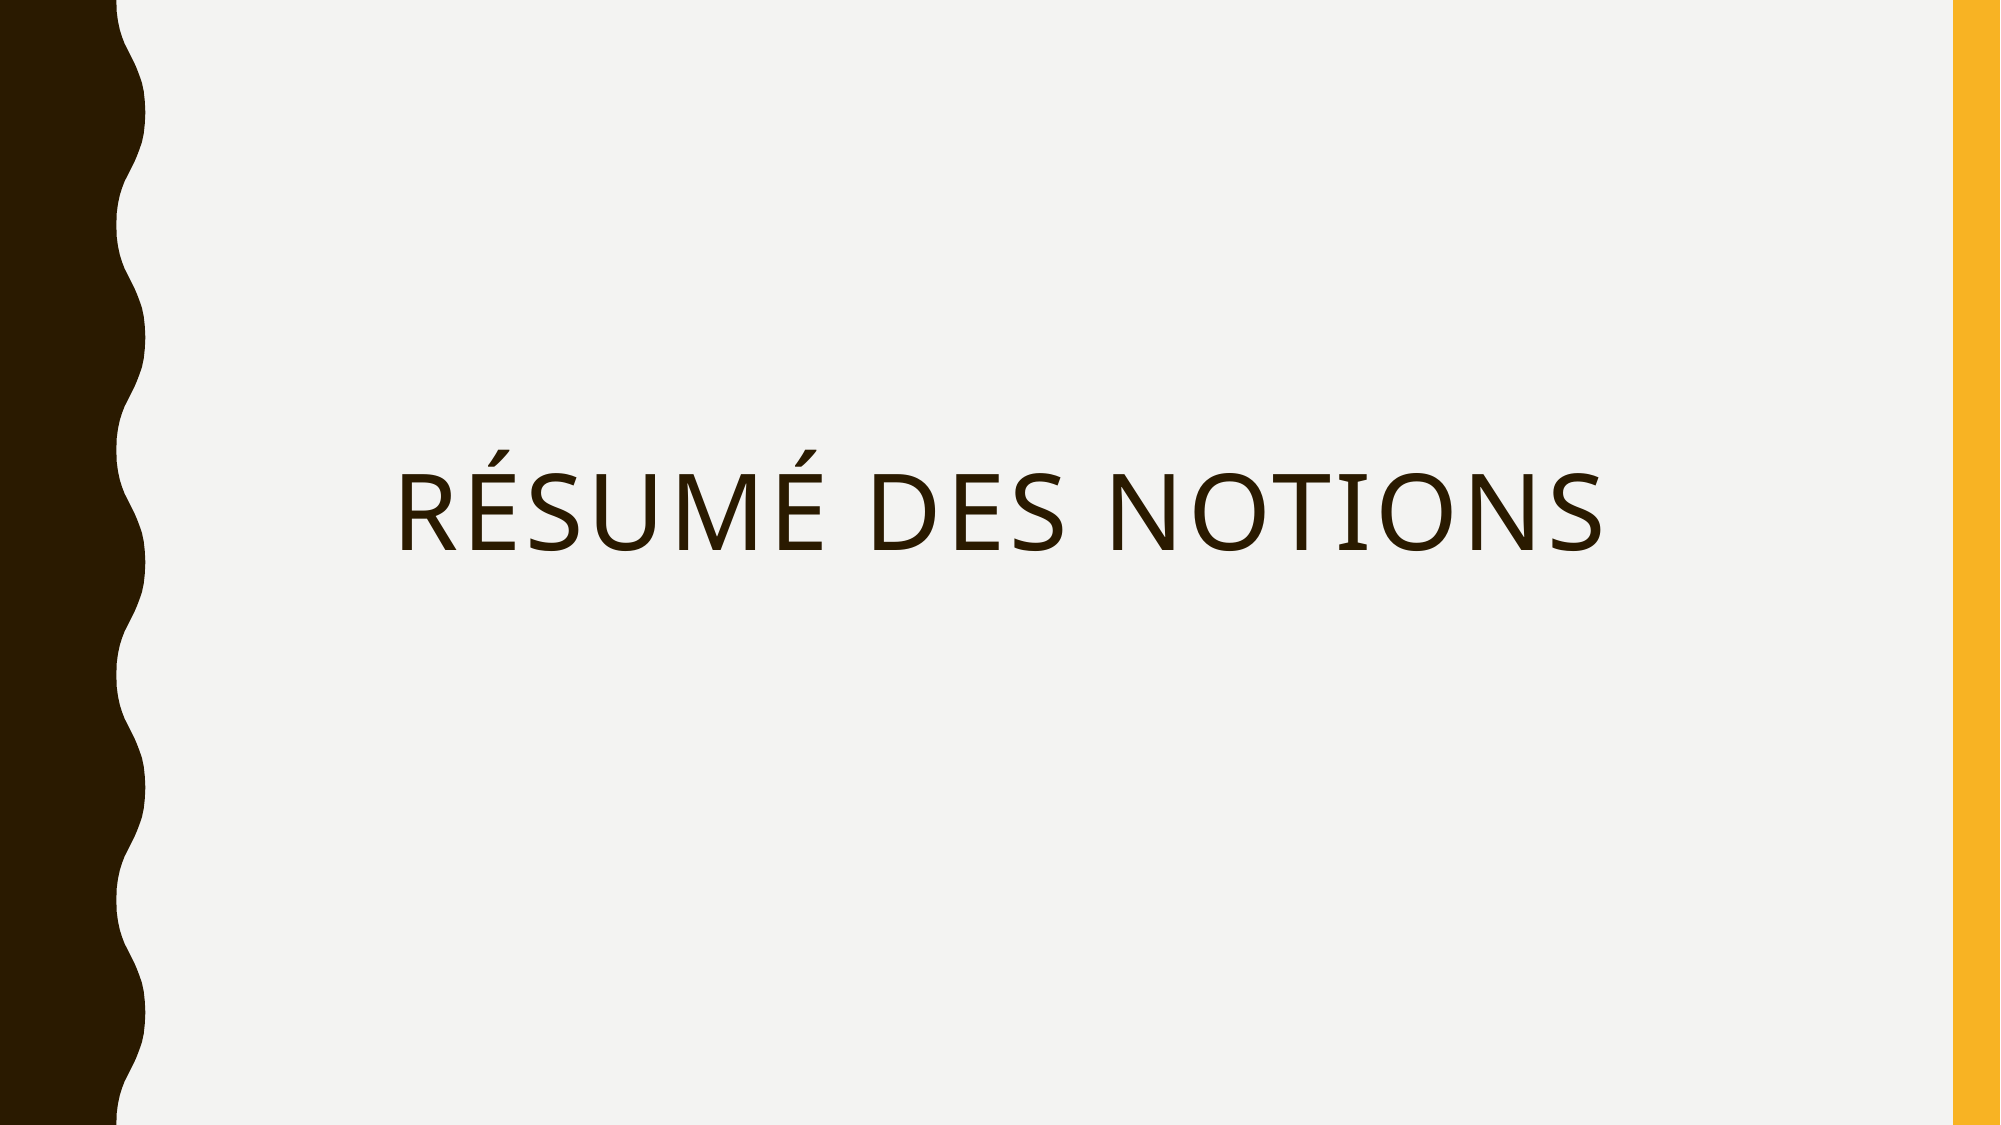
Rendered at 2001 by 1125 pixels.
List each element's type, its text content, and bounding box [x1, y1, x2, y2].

title Résumé des notions [165, 451, 1835, 584]
